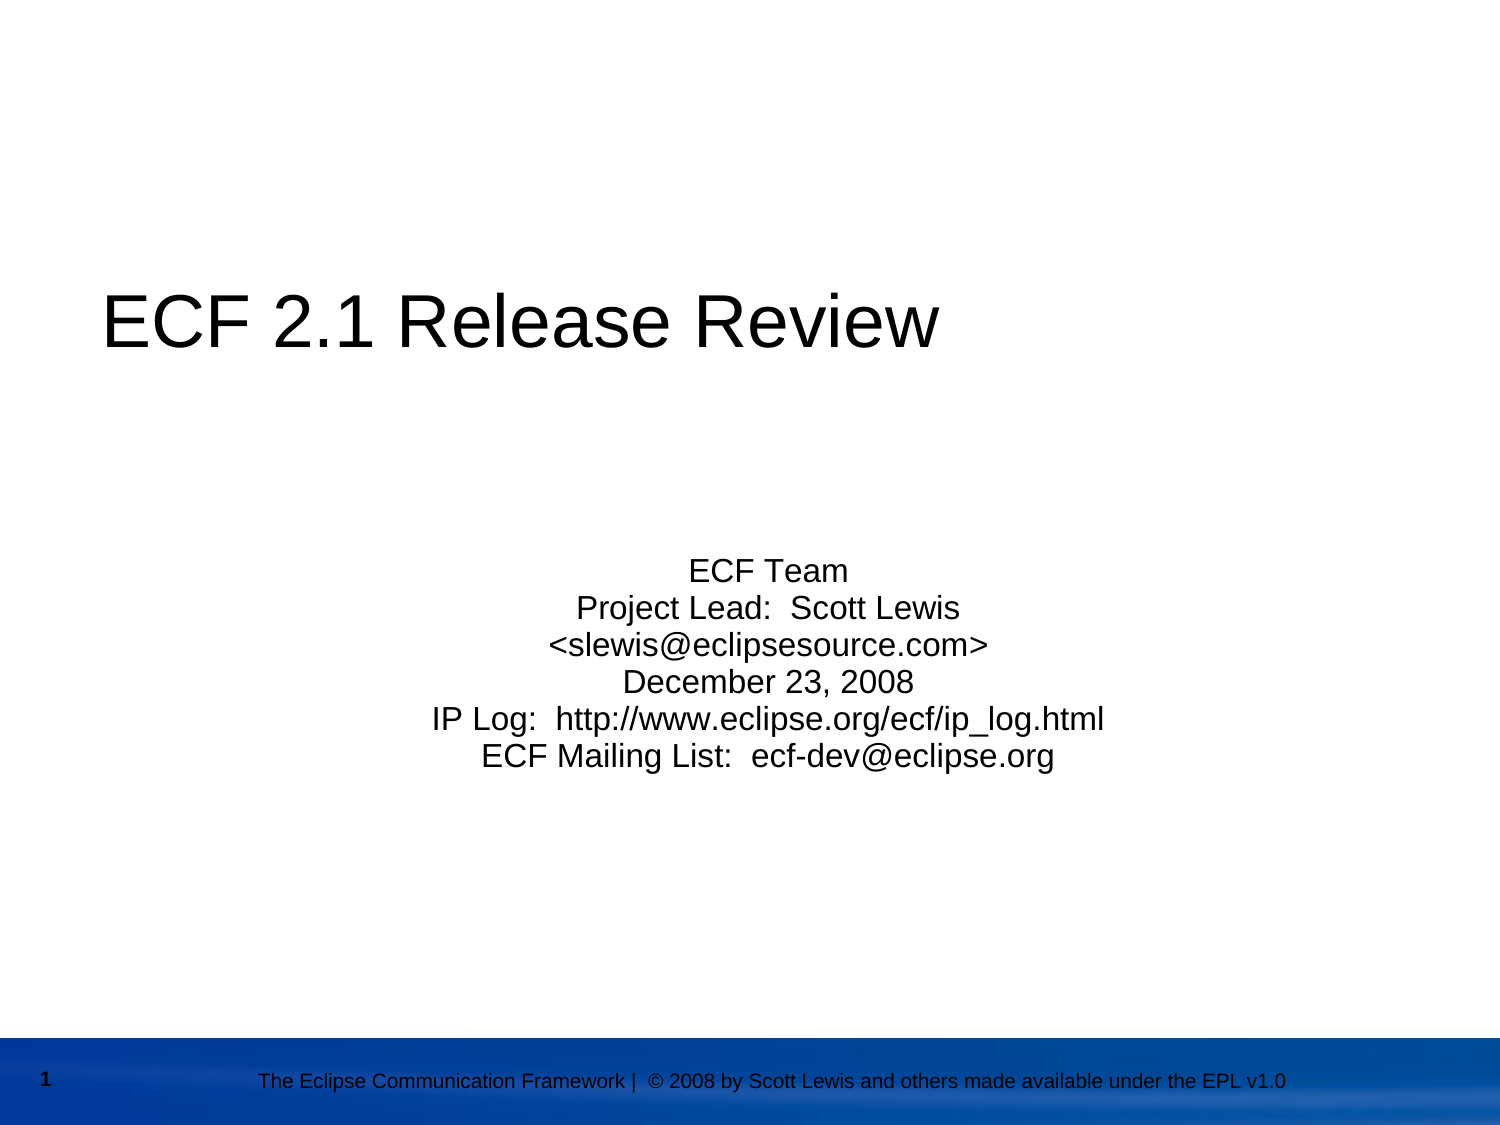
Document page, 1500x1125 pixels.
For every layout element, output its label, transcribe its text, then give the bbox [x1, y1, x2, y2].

subtitle ECF Team Project Lead: Scott Lewis <slewis@eclipsesource.com> December 23, 2008 IP Log: http://www.eclipse.org/ecf/ip_log.html ECF Mailing List: ecf-dev@eclipse.org [91, 544, 1371, 821]
picture [0, 1038, 1500, 1125]
title ECF 2.1 Release Review [86, 279, 1392, 522]
